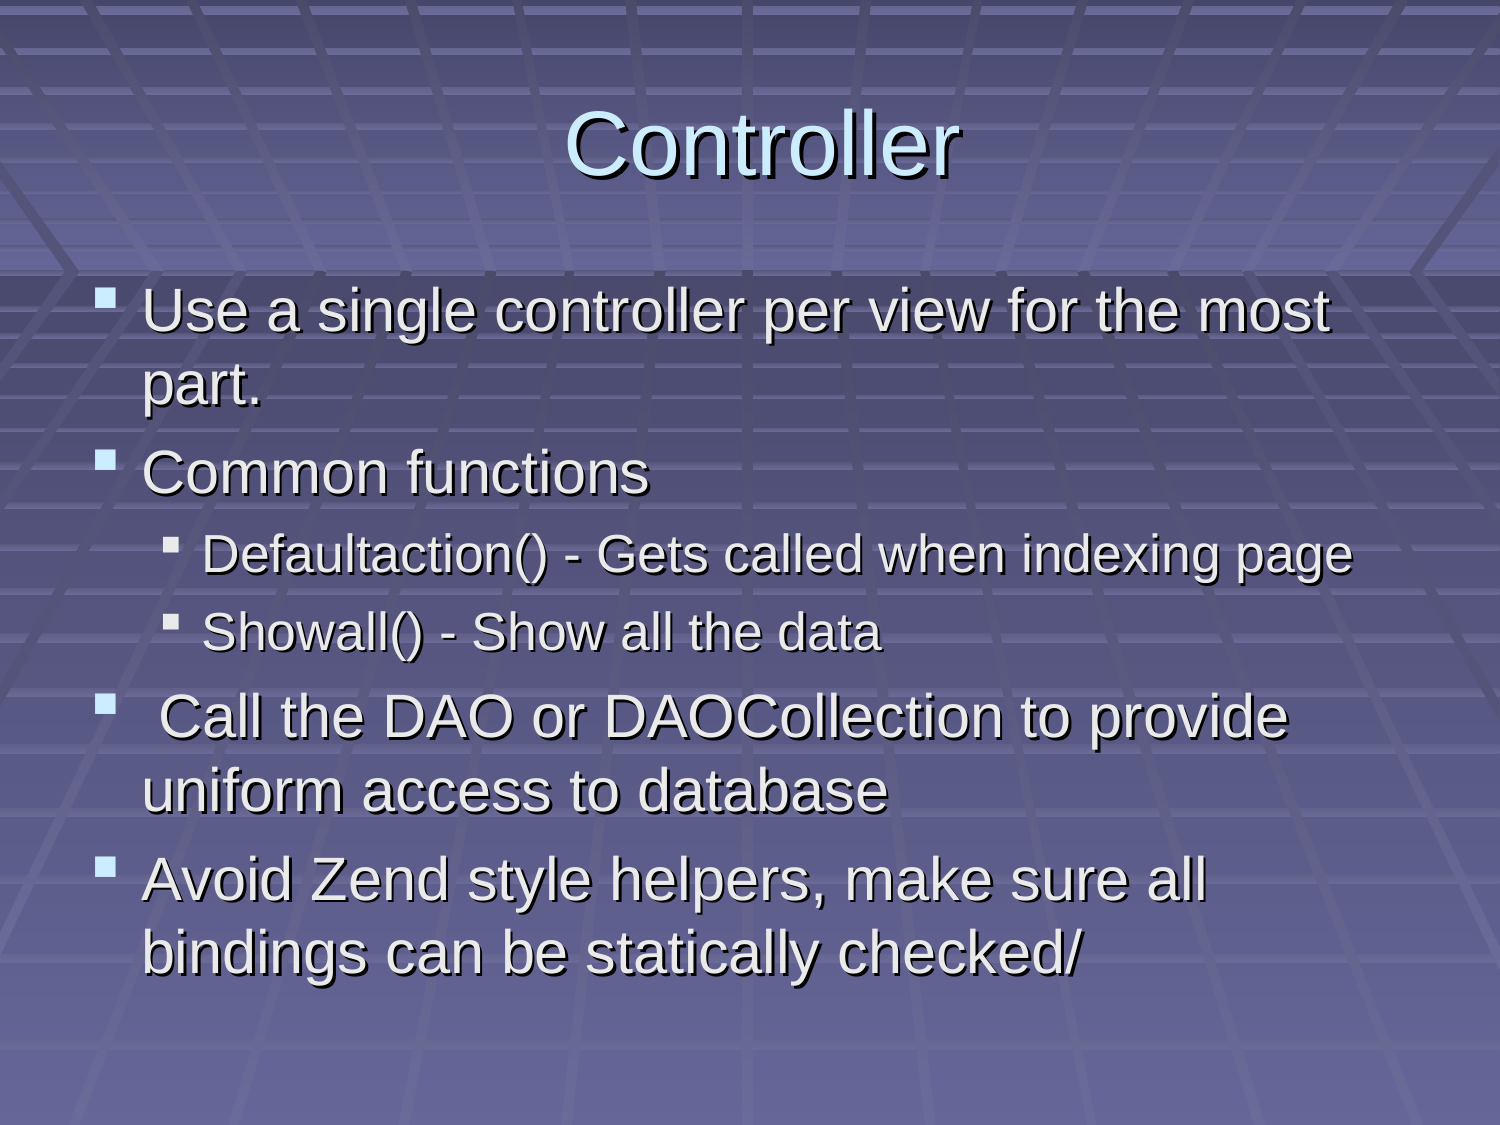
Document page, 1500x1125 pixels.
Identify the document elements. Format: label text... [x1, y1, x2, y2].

title Controller [74, 44, 1425, 233]
list Use a single controller per view for the most part. Common functions Defaultaction() - Gets called when indexing page Showall() - Show all the data Call the DAO or DAOCollection to provide uniform access to database Avoid Zend style helpers, make sure all bindings can be statically checked/ [74, 262, 1425, 1000]
